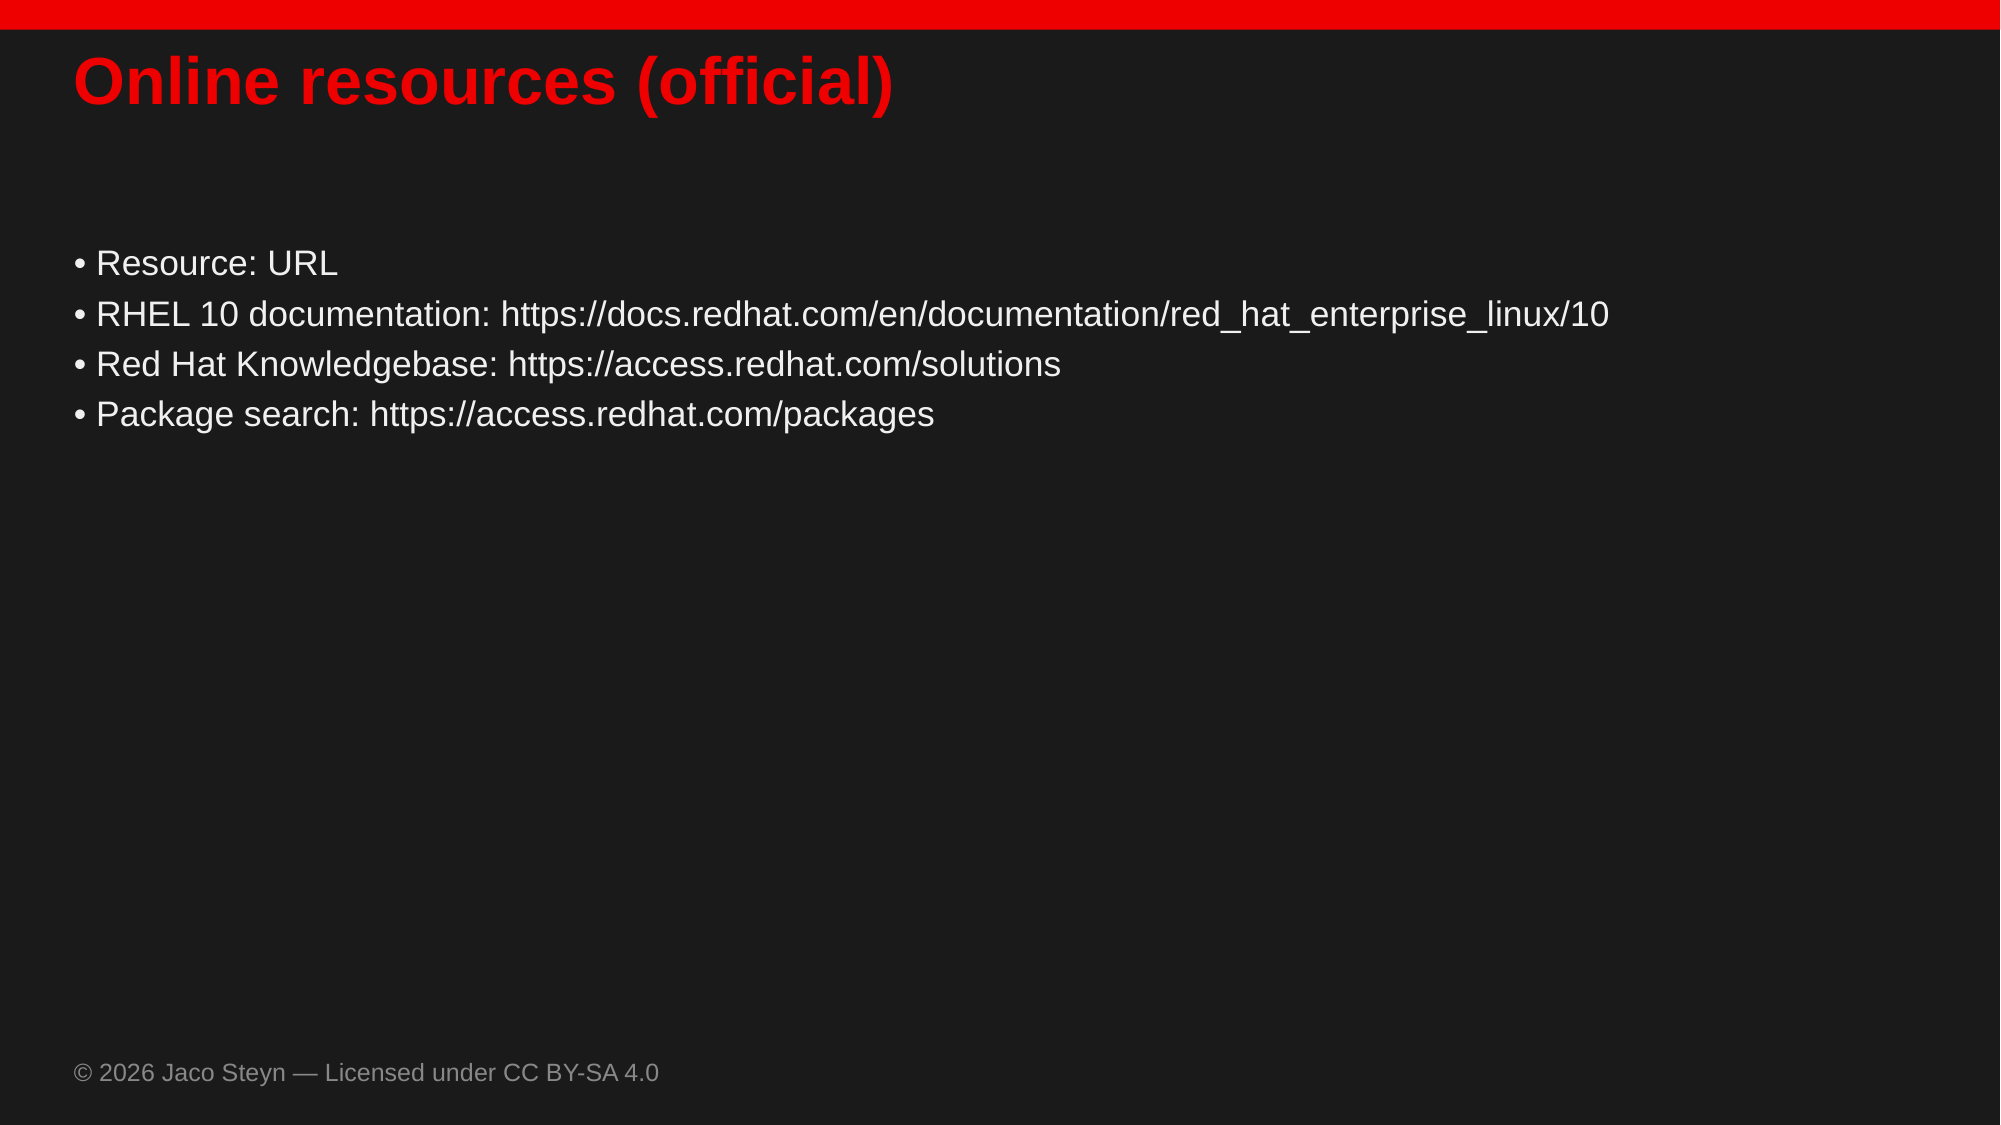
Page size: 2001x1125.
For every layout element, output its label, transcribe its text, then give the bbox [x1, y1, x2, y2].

text_box Online resources (official) [59, 36, 1942, 208]
text_box [0, 0, 2001, 30]
text_box © 2026 Jaco Steyn — Licensed under CC BY-SA 4.0 [59, 1051, 1942, 1093]
text_box • Resource: URL • RHEL 10 documentation: https://docs.redhat.com/en/documentation/red_hat_enterprise_linux/10 • Red Hat Knowledgebase: https://access.redhat.com/solutions • Package search: https://access.redhat.com/packages [59, 236, 1942, 1037]
